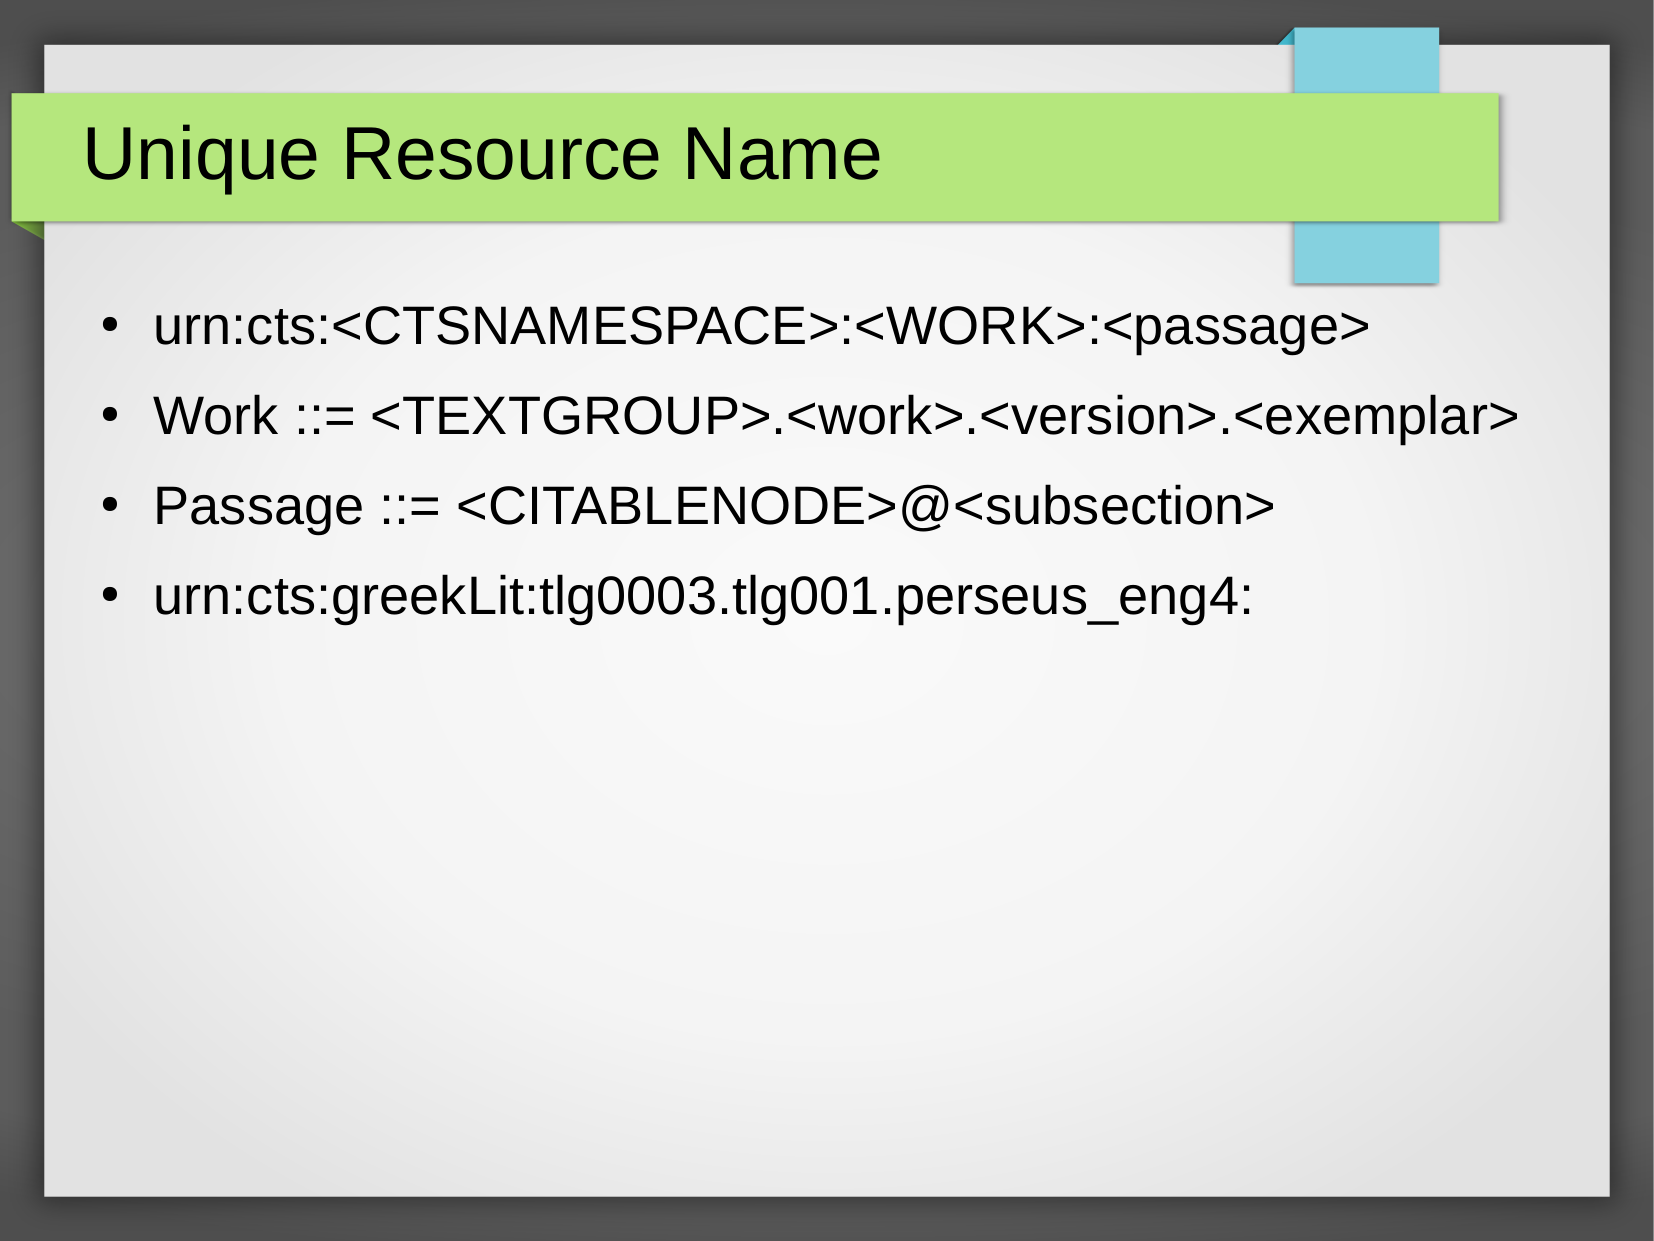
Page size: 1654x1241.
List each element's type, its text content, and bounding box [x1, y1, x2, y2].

title Unique Resource Name [82, 94, 1264, 213]
picture [0, 0, 1654, 1241]
list urn:cts:<CTSNAMESPACE>:<WORK>:<passage> Work ::= <TEXTGROUP>.<work>.<version>.<exemplar> Passage ::= <CITABLENODE>@<subsection> urn:cts:greekLit:tlg0003.tlg001.perseus_eng4: [82, 295, 1571, 1015]
